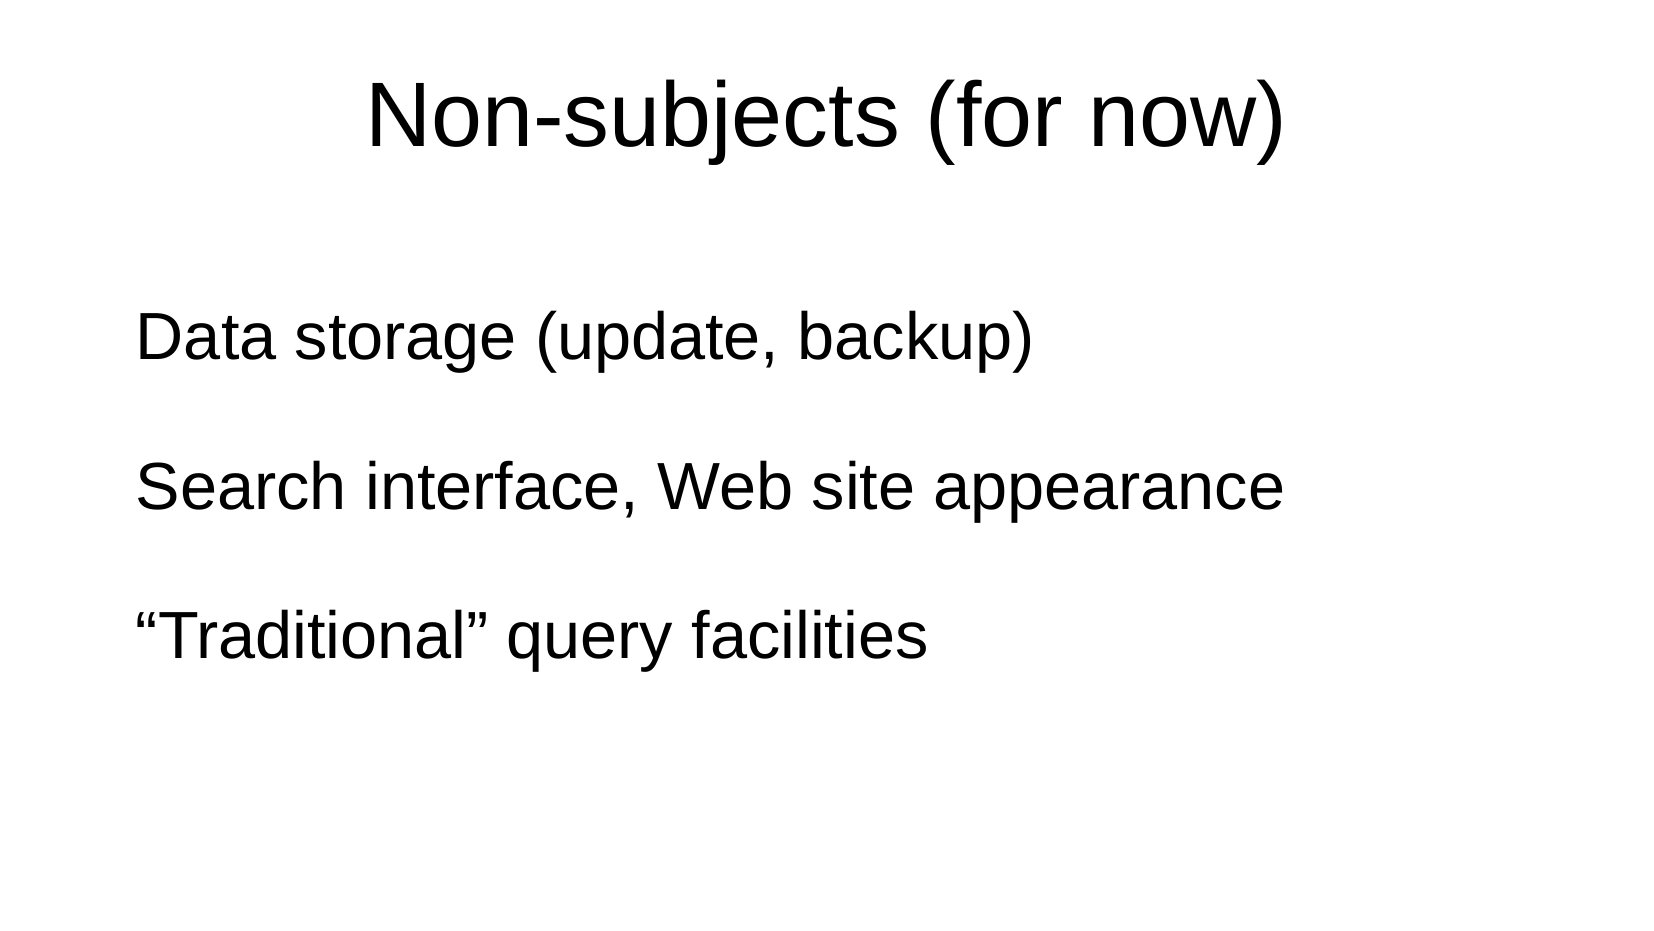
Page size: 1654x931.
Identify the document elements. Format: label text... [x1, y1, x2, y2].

subtitle Data storage (update, backup) Search interface, Web site appearance “Traditional” query facilities [135, 299, 1624, 823]
title Non-subjects (for now) [82, 37, 1571, 193]
